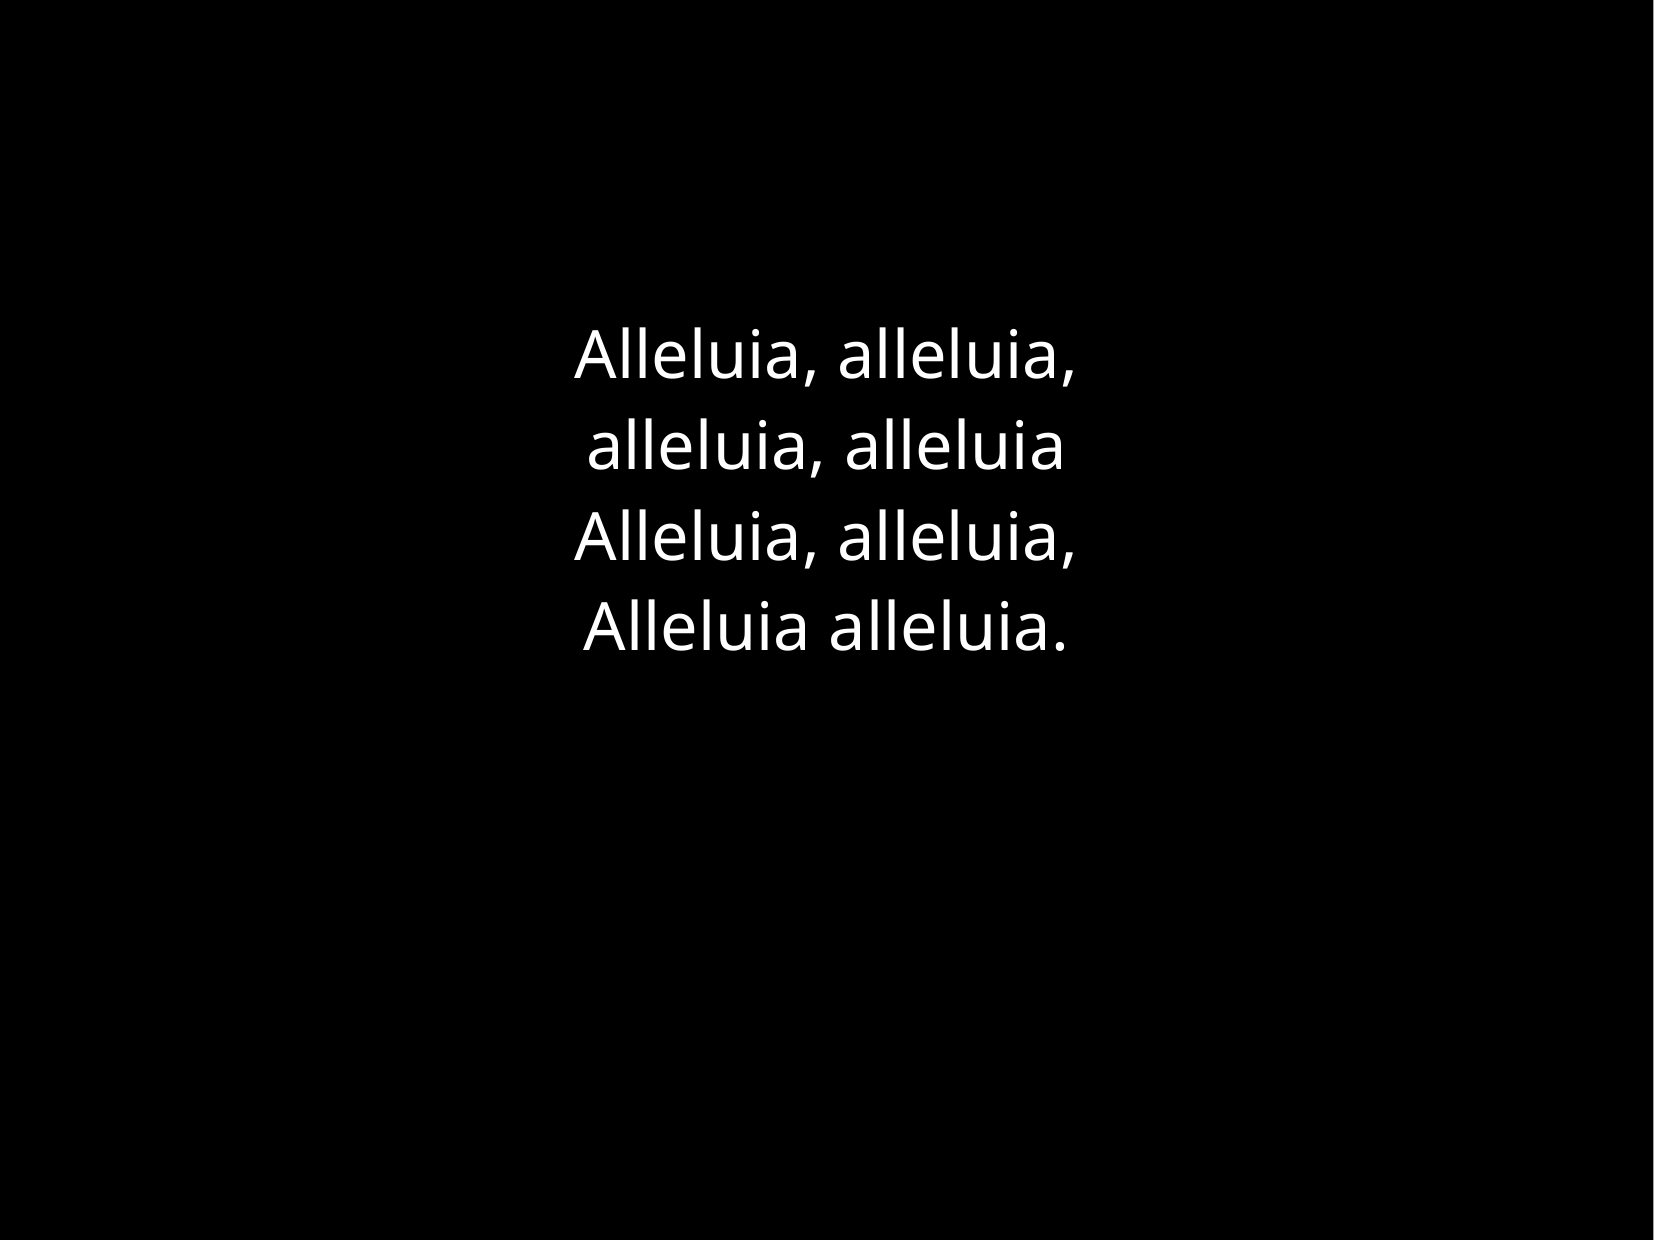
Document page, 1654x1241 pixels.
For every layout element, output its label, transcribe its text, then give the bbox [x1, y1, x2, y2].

list Alleluia, alleluia, alleluia, alleluia Alleluia, alleluia, Alleluia alleluia. [0, 307, 1654, 1241]
